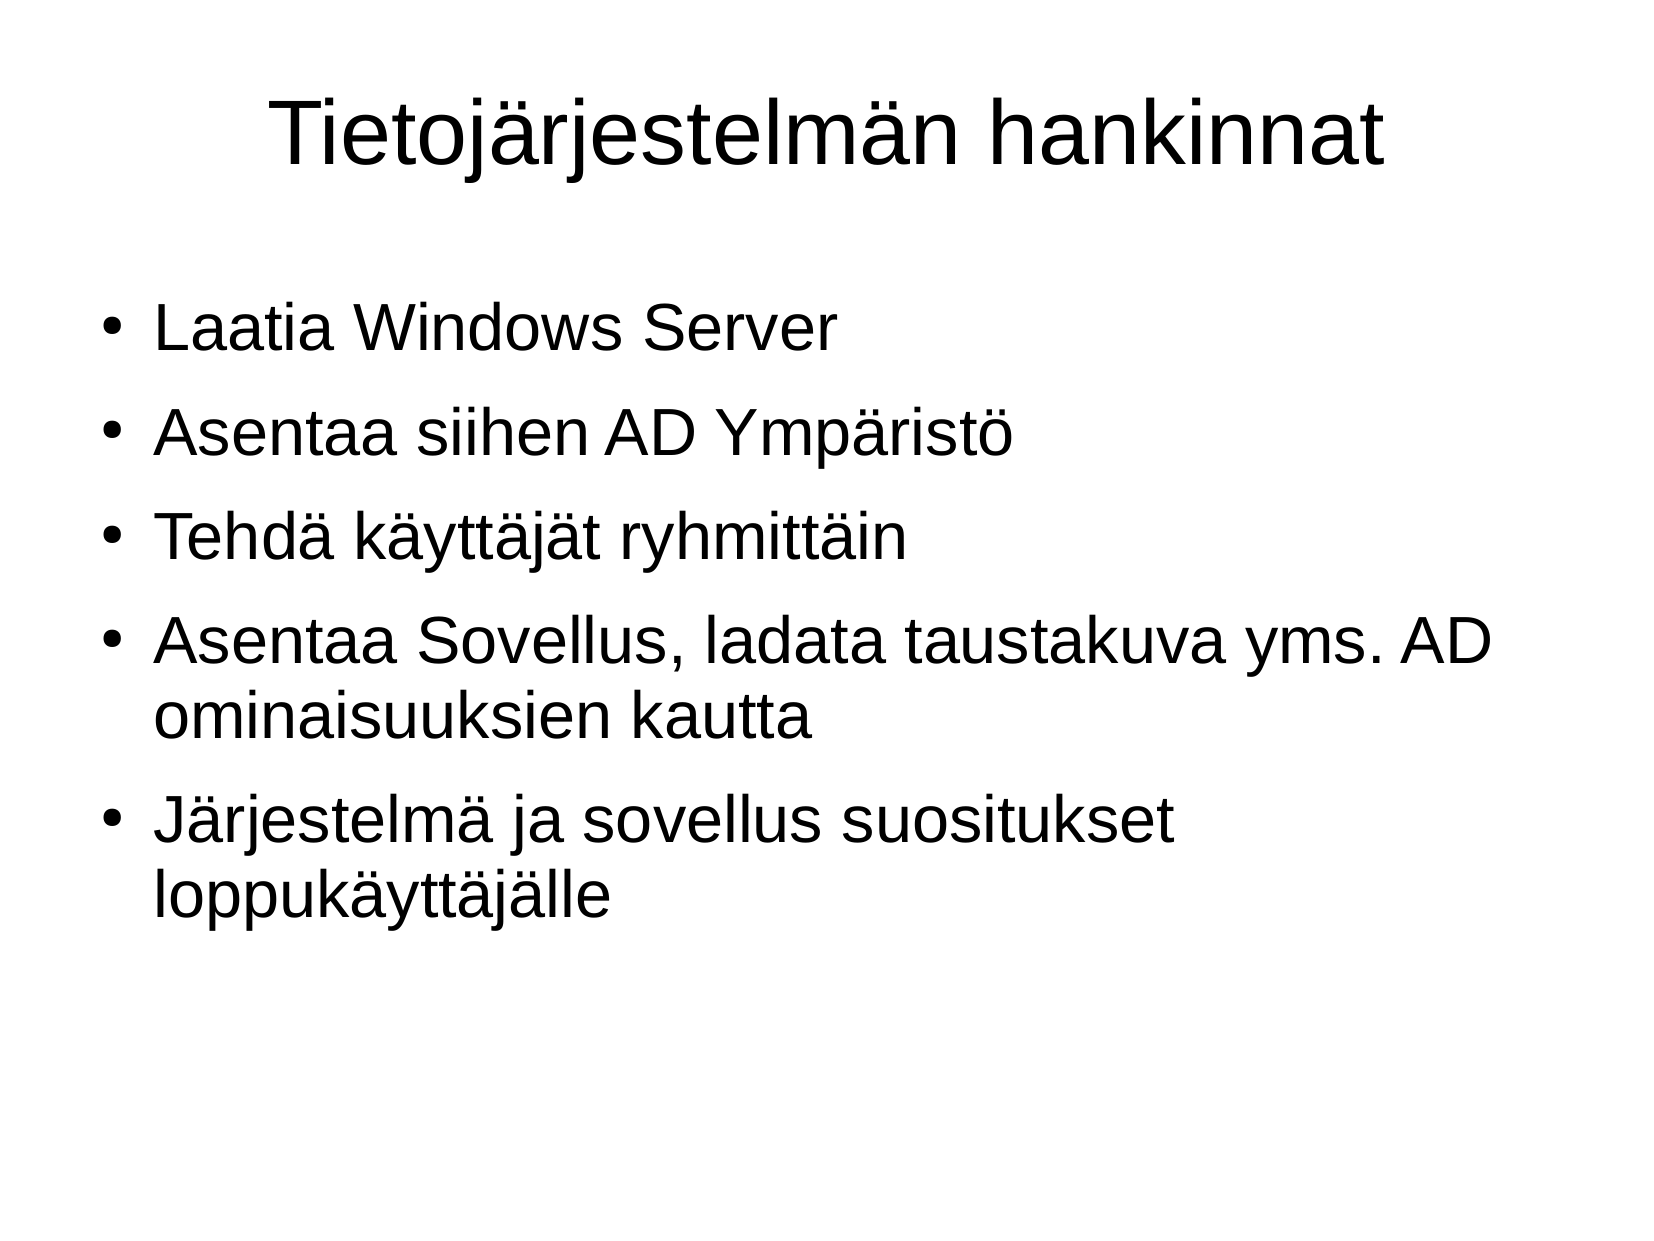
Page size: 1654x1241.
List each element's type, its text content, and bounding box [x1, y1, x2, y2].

title Tietojärjestelmän hankinnat [82, 29, 1571, 237]
list Laatia Windows Server Asentaa siihen AD Ympäristö Tehdä käyttäjät ryhmittäin Asentaa Sovellus, ladata taustakuva yms. AD ominaisuuksien kautta Järjestelmä ja sovellus suositukset loppukäyttäjälle [82, 290, 1571, 1109]
